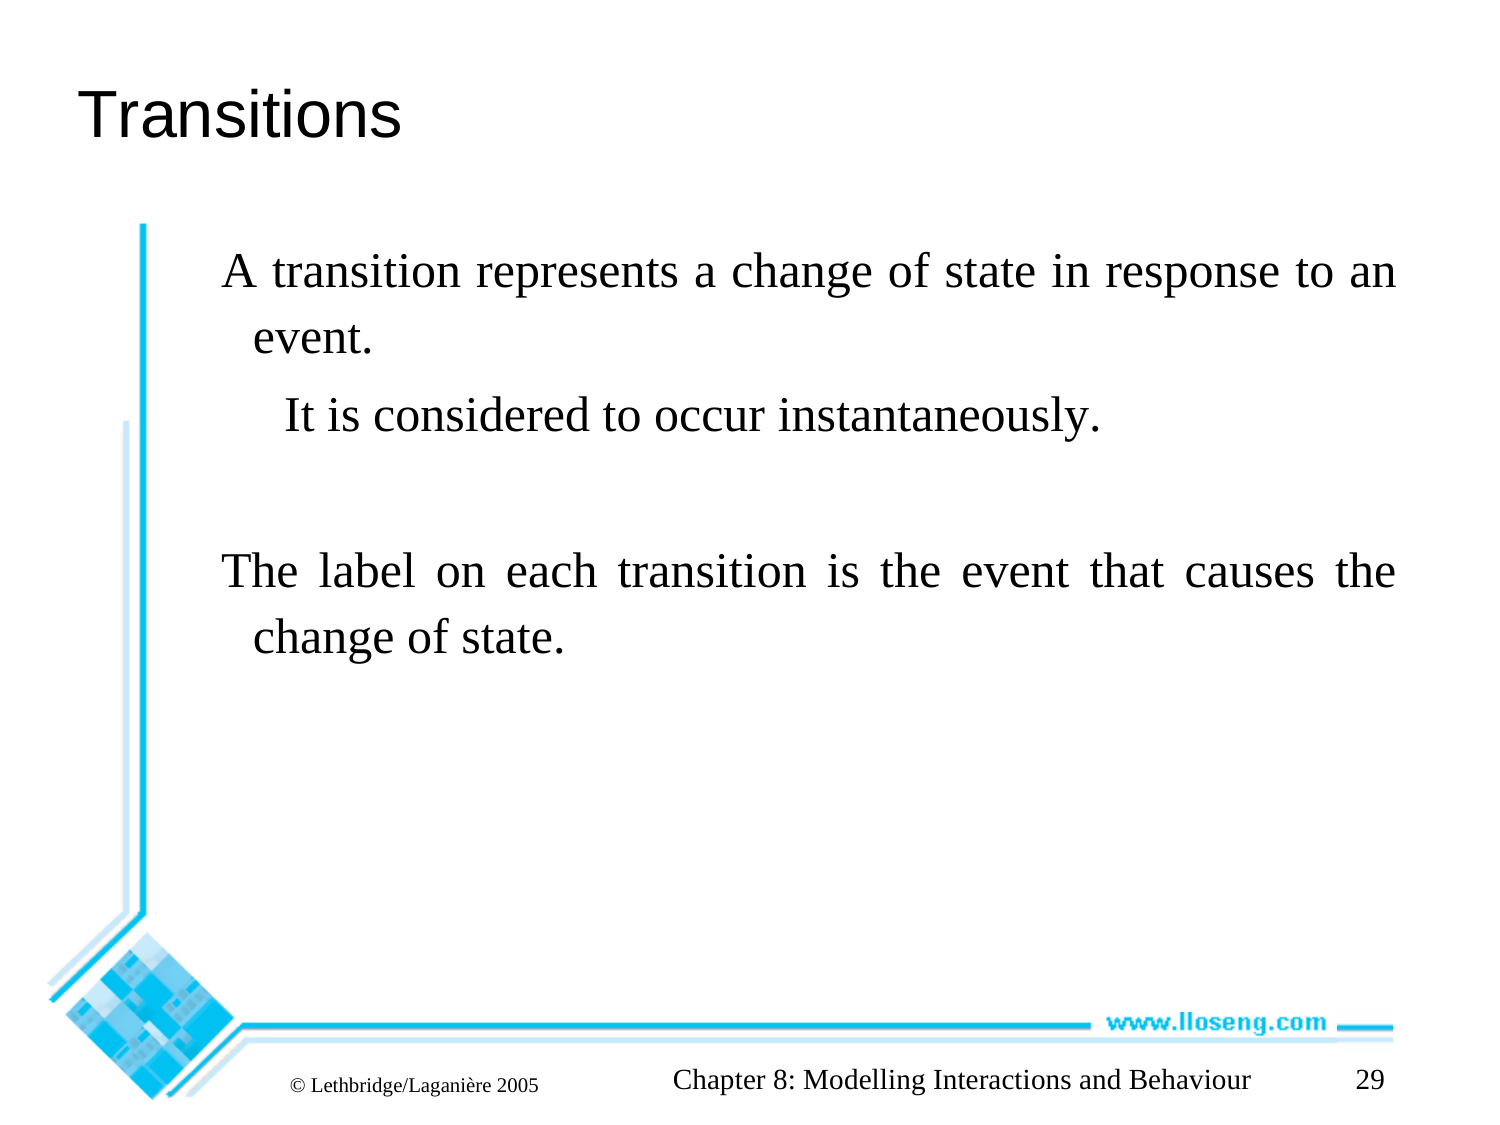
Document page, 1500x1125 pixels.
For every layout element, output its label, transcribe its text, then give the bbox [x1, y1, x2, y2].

list A transition represents a change of state in response to an event. It is considered to occur instantaneously. The label on each transition is the event that causes the change of state. [174, 224, 1413, 1013]
picture [35, 212, 1393, 1102]
text_box <number> [1325, 1050, 1401, 1125]
text_box © Lethbridge/Laganière 2005 [275, 1062, 601, 1125]
text_box Chapter 8: Modelling Interactions and Behaviour [624, 1050, 1300, 1125]
title Transitions [62, 37, 1413, 188]
